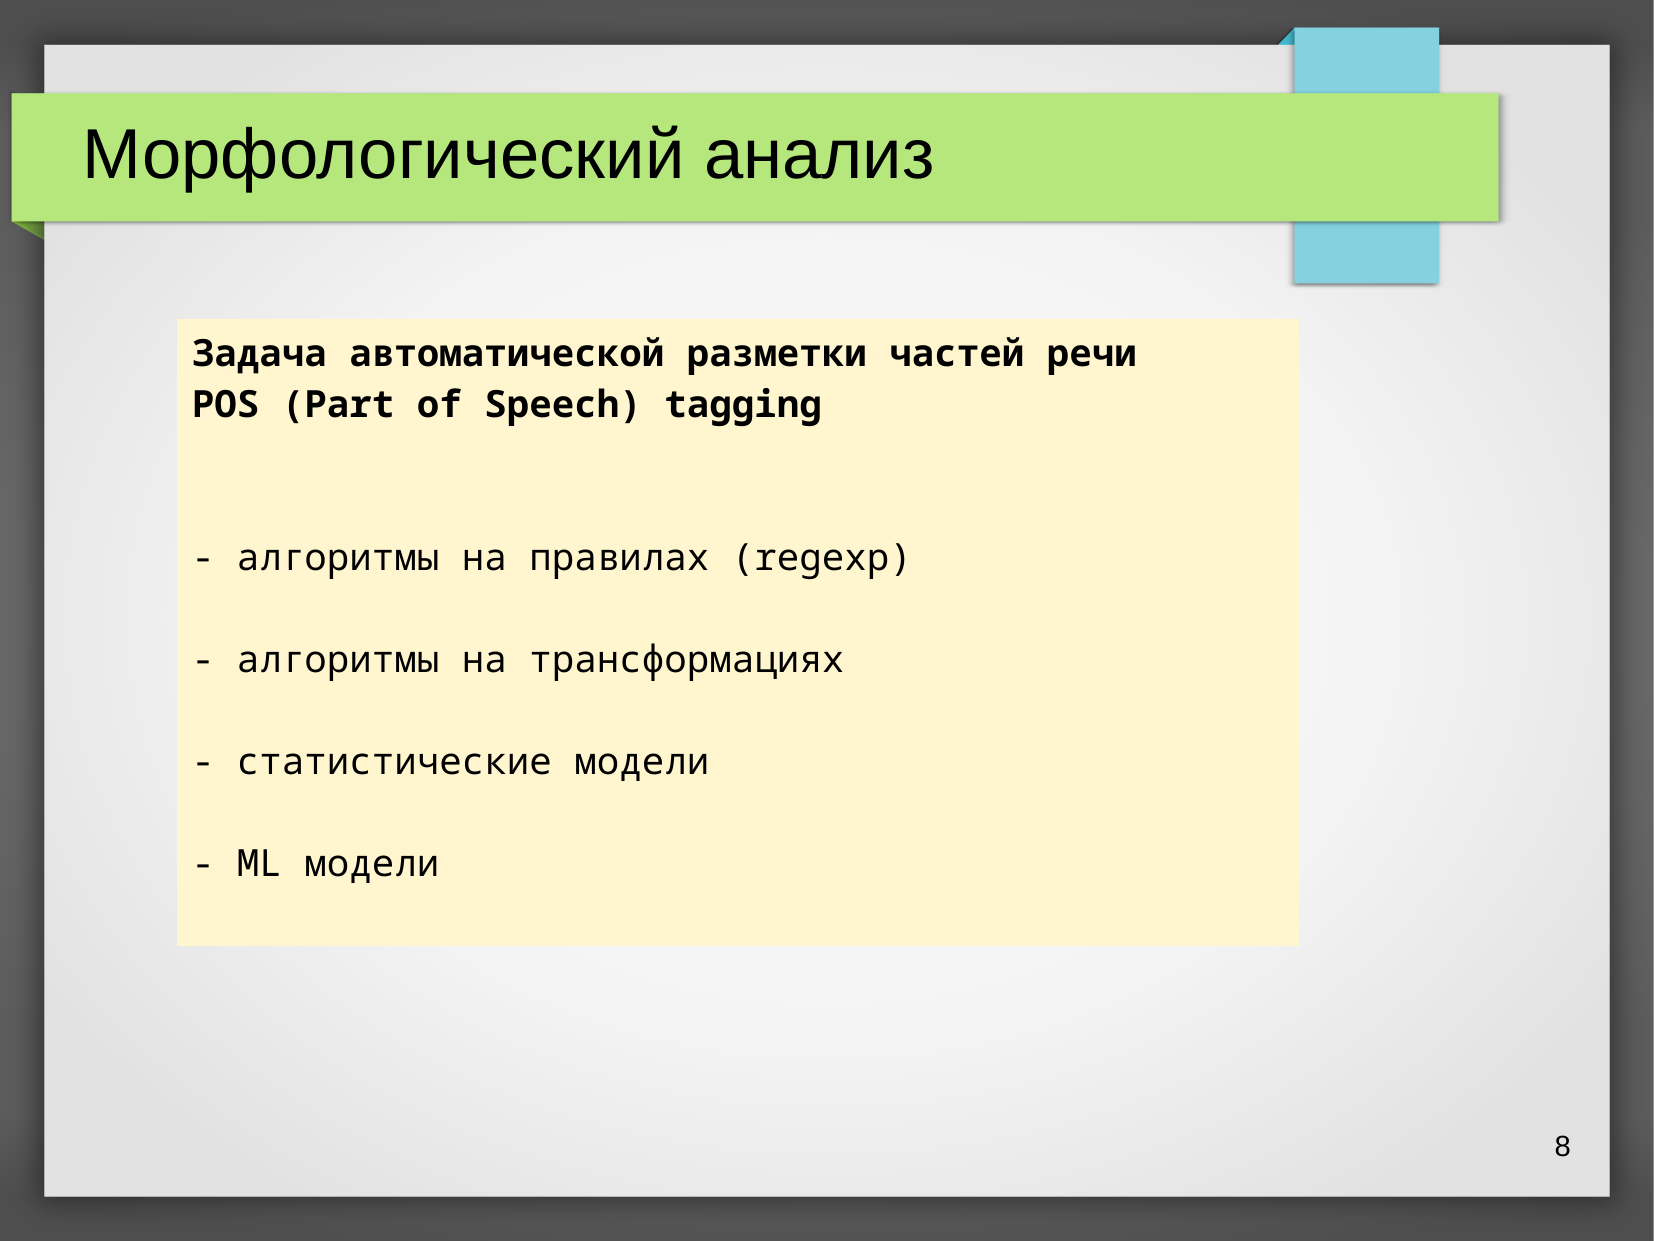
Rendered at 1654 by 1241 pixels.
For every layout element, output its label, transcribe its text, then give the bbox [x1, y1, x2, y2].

picture [0, 0, 1654, 1241]
text_box Задача автоматической разметки частей речи POS (Part of Speech) tagging - алгоритмы на правилах (regexp) - алгоритмы на трансформациях - статистические модели - ML модели [177, 318, 1300, 857]
title Морфологический анализ [82, 114, 993, 194]
